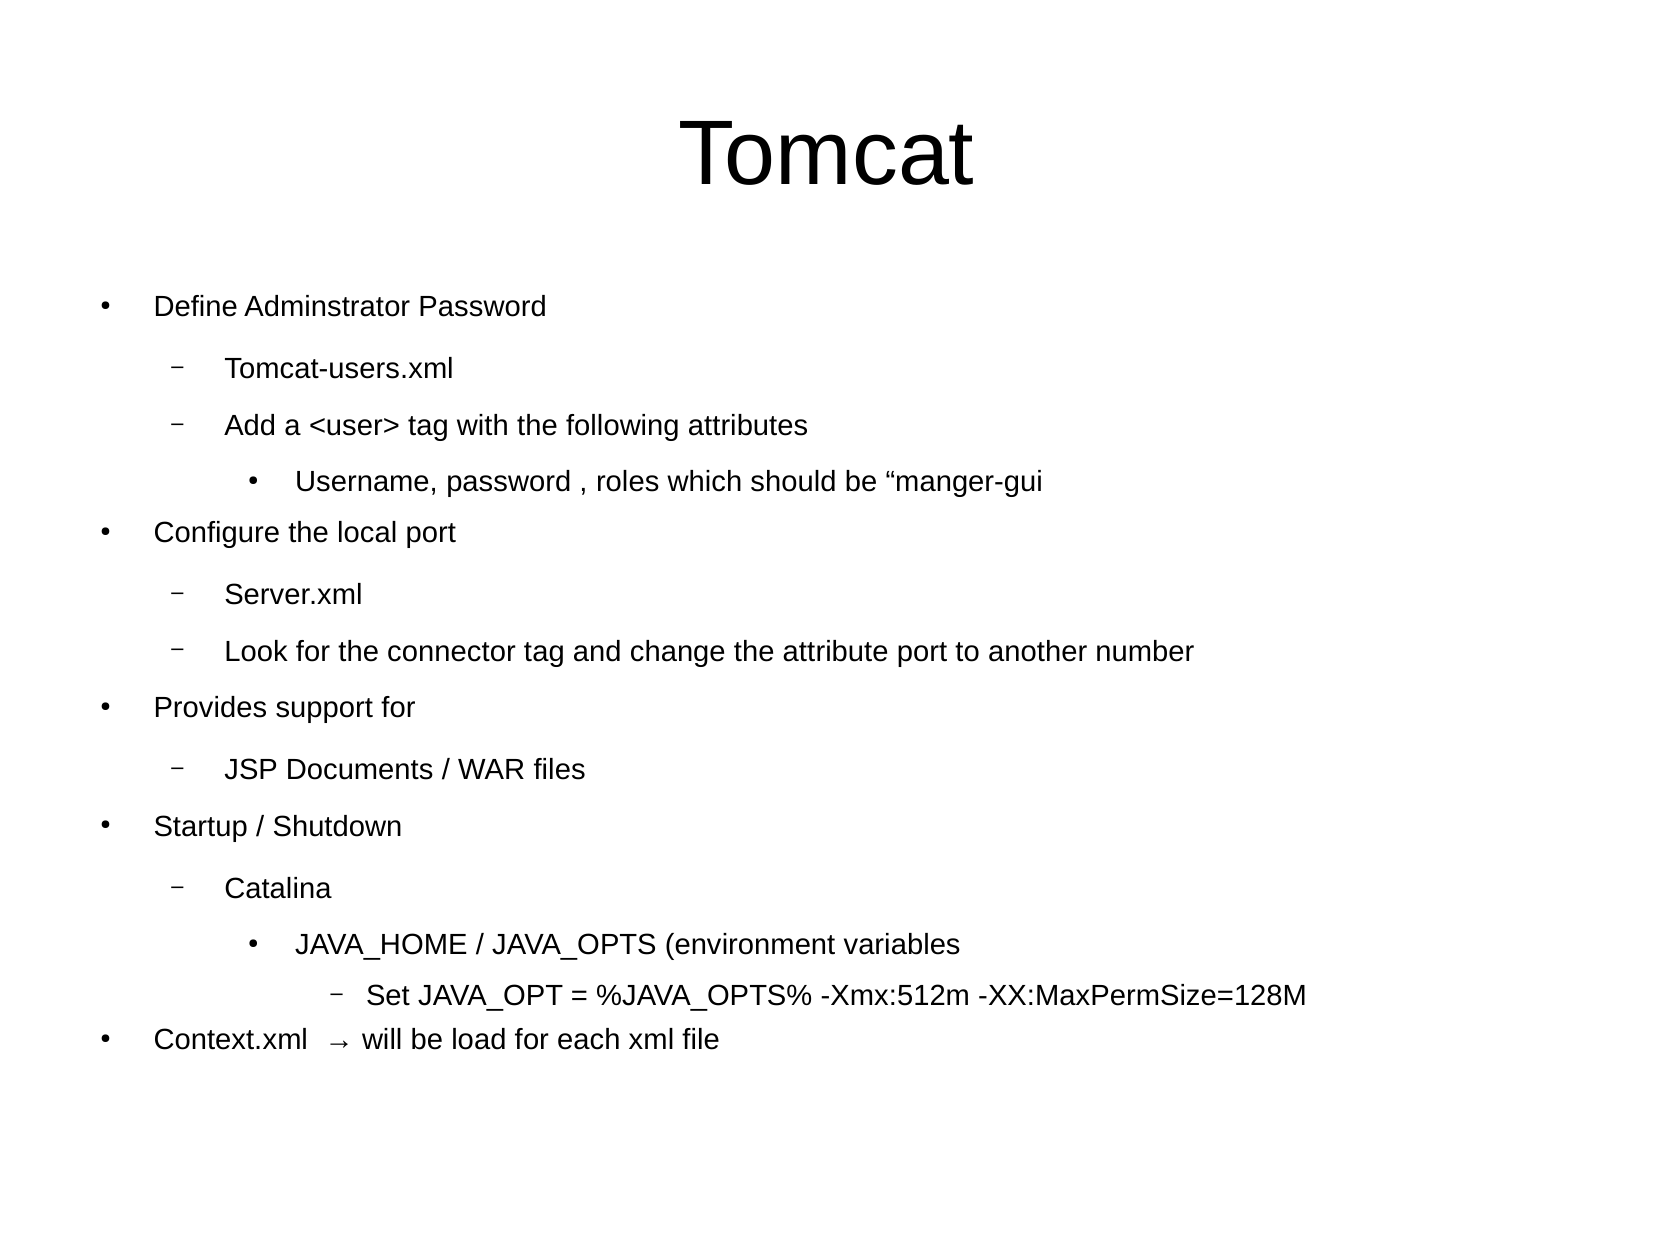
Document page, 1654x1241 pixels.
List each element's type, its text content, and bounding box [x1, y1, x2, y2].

list Define Adminstrator Password Tomcat-users.xml Add a <user> tag with the following attributes Username, password , roles which should be “manger-gui Configure the local port Server.xml Look for the connector tag and change the attribute port to another number Provides support for JSP Documents / WAR files Startup / Shutdown Catalina JAVA_HOME / JAVA_OPTS (environment variables Set JAVA_OPT = %JAVA_OPTS% -Xmx:512m -XX:MaxPermSize=128M Context.xml → will be load for each xml file [82, 290, 1538, 1201]
title Tomcat [82, 49, 1571, 257]
